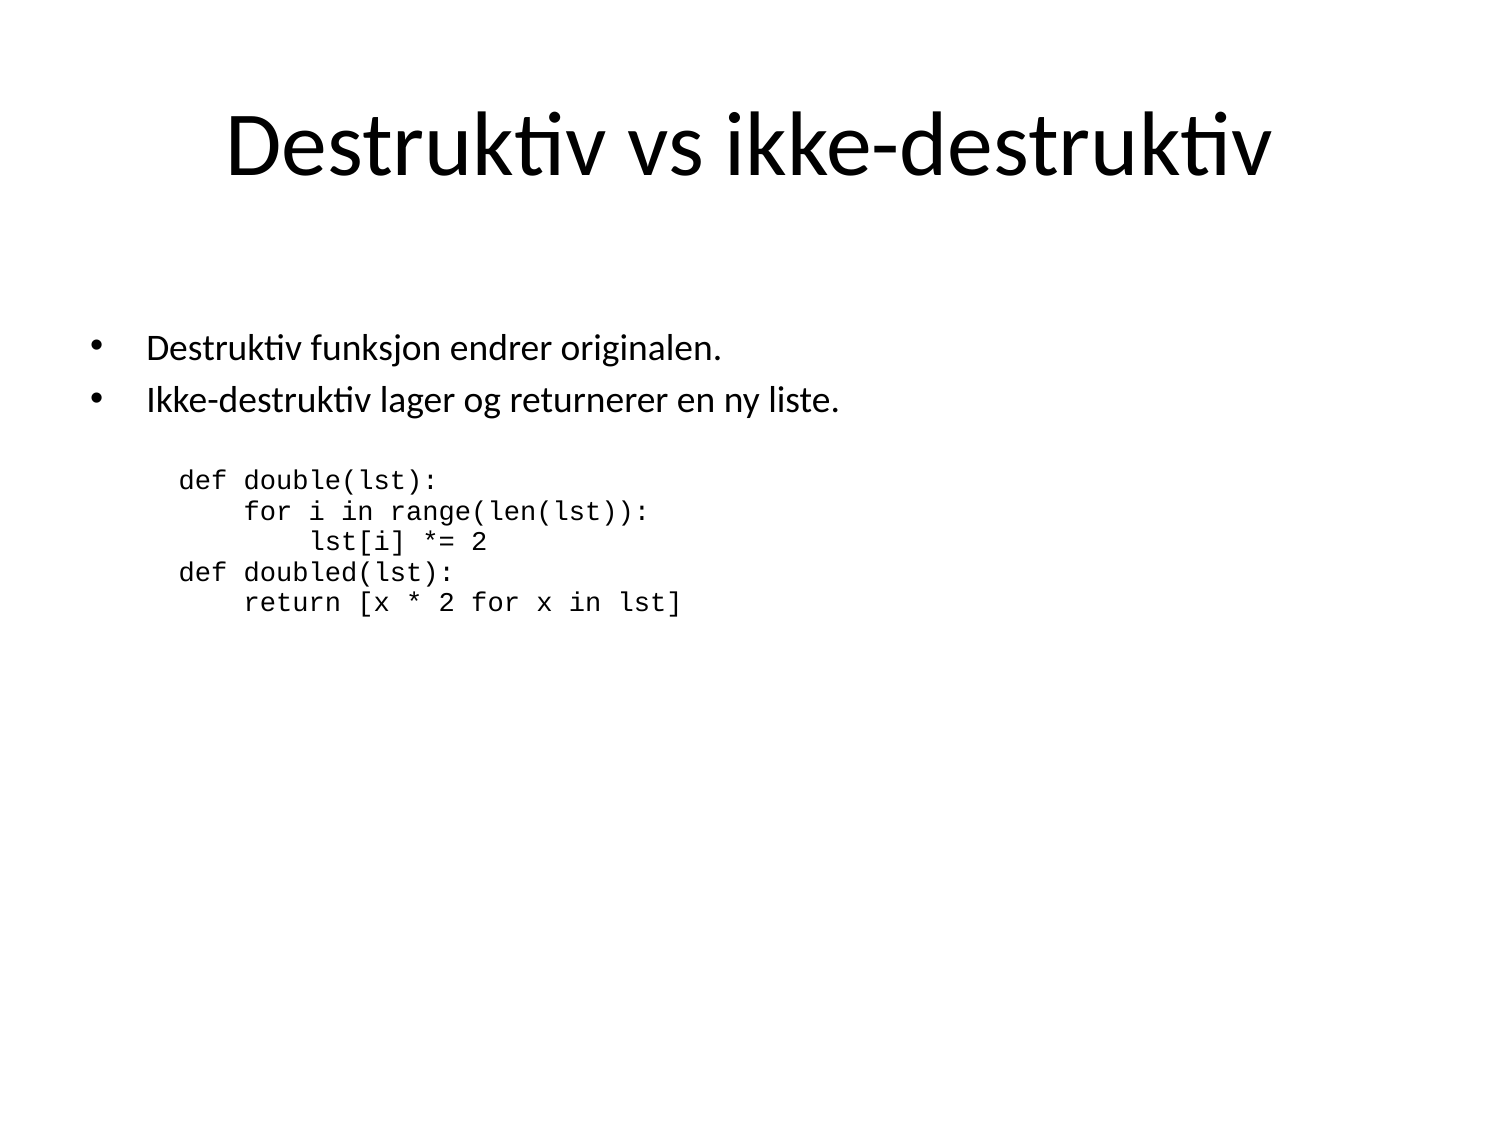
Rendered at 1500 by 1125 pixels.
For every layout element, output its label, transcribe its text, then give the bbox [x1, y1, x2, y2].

list Destruktiv funksjon endrer originalen. Ikke-destruktiv lager og returnerer en ny liste. [75, 262, 1425, 1005]
text_box def double(lst): for i in range(len(lst)): lst[i] *= 2 def doubled(lst): return [x * 2 for x in lst] [163, 459, 1126, 901]
title Destruktiv vs ikke-destruktiv [75, 45, 1425, 233]
